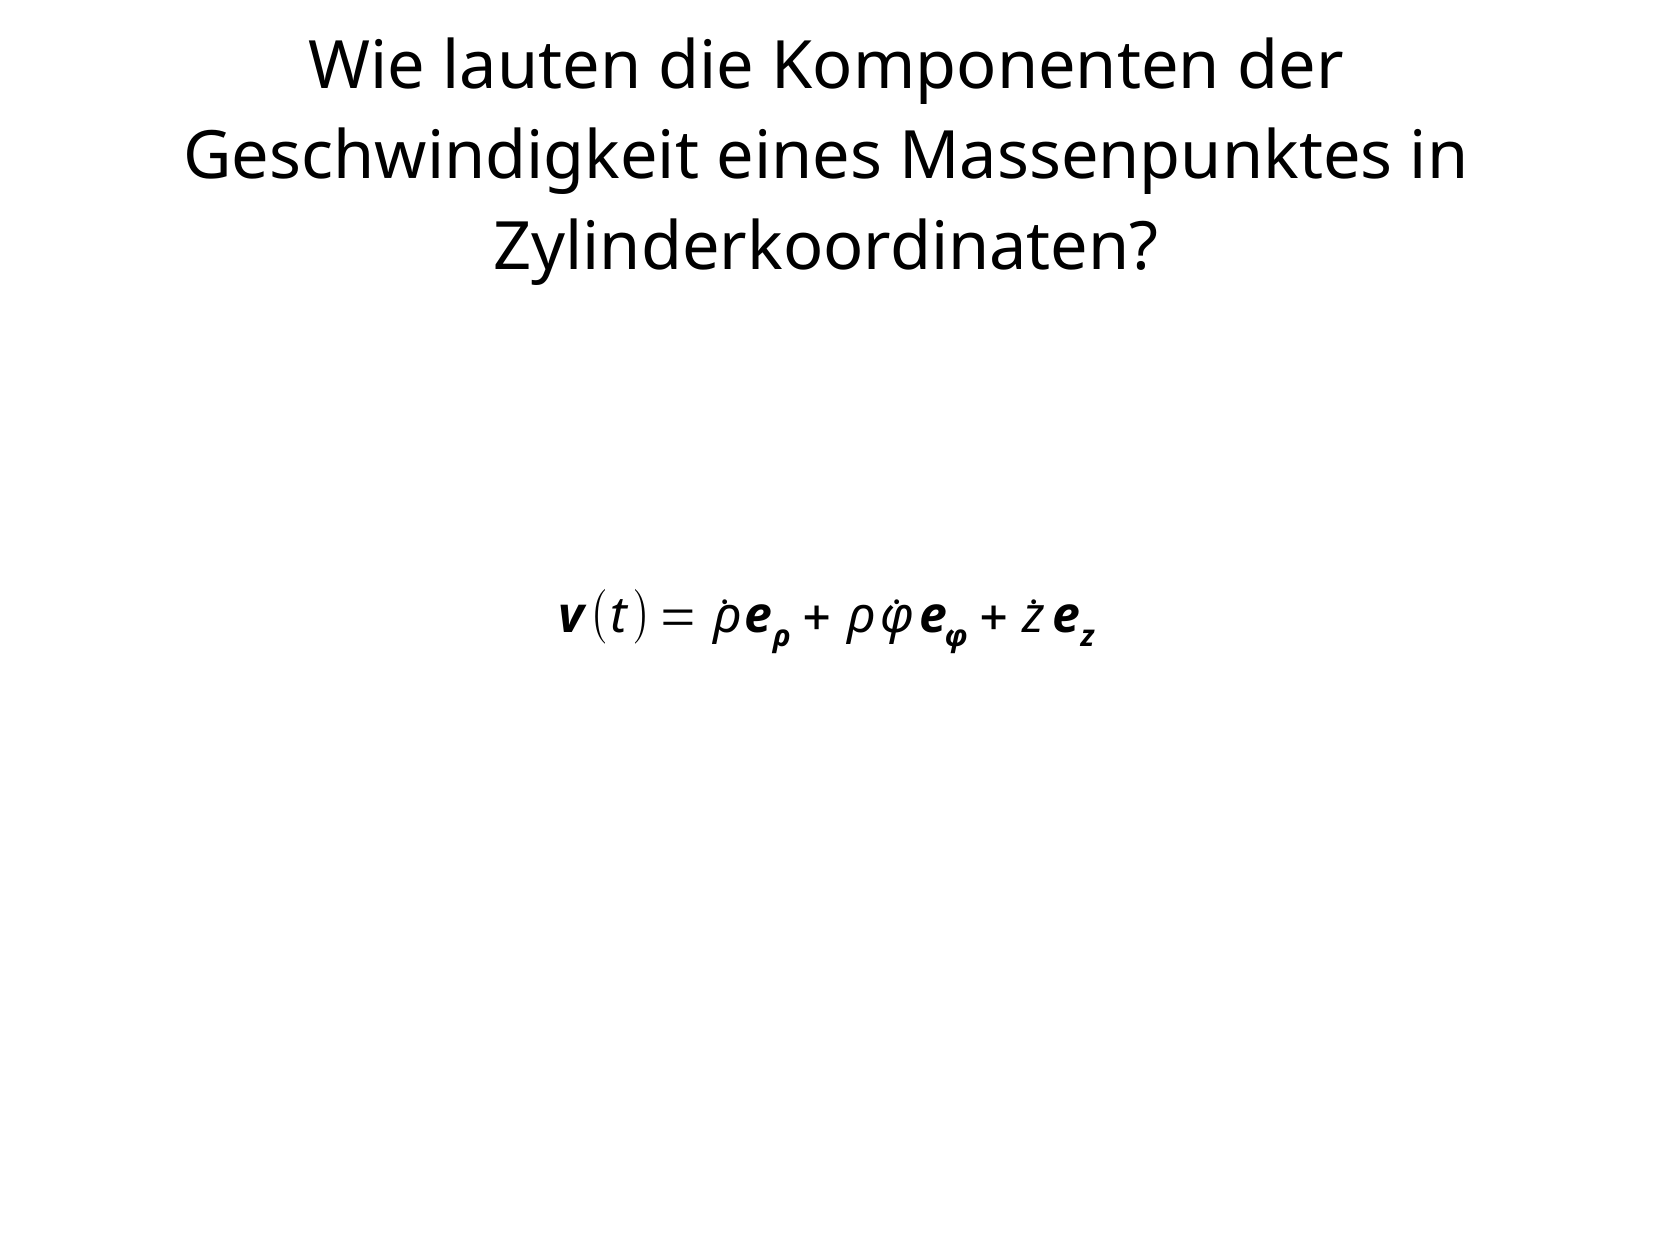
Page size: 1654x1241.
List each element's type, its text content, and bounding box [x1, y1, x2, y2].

chart [552, 585, 1101, 655]
title Wie lauten die Komponenten der Geschwindigkeit eines Massenpunktes in Zylinderkoordinaten? [82, 49, 1571, 257]
